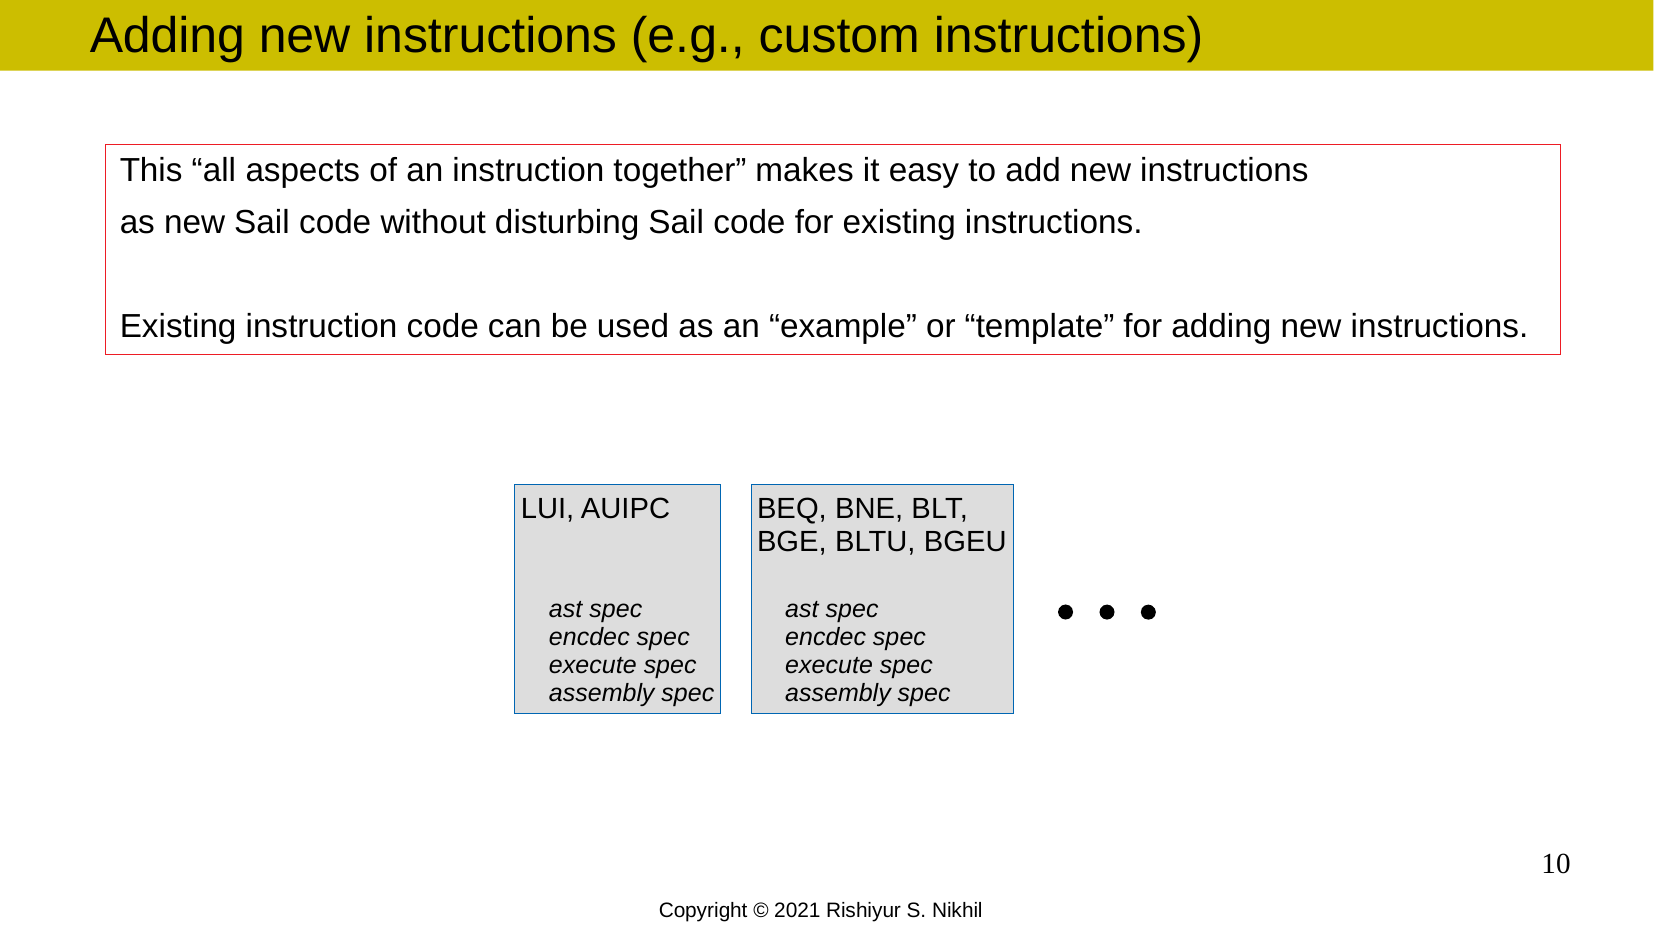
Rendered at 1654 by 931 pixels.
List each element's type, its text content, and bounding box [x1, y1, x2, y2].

text_box This “all aspects of an instruction together” makes it easy to add new instructions as new Sail code without disturbing Sail code for existing instructions. Existing instruction code can be used as an “example” or “template” for adding new instructions. [105, 144, 1561, 355]
text_box Adding new instructions (e.g., custom instructions) [0, 0, 1654, 71]
text_box LUI, AUIPC ast spec encdec spec execute spec assembly spec [514, 484, 721, 714]
text_box [1058, 604, 1074, 620]
text_box [1099, 604, 1115, 620]
text_box BEQ, BNE, BLT, BGE, BLTU, BGEU ast spec encdec spec execute spec assembly spec [751, 484, 1014, 714]
text_box [1140, 604, 1156, 620]
